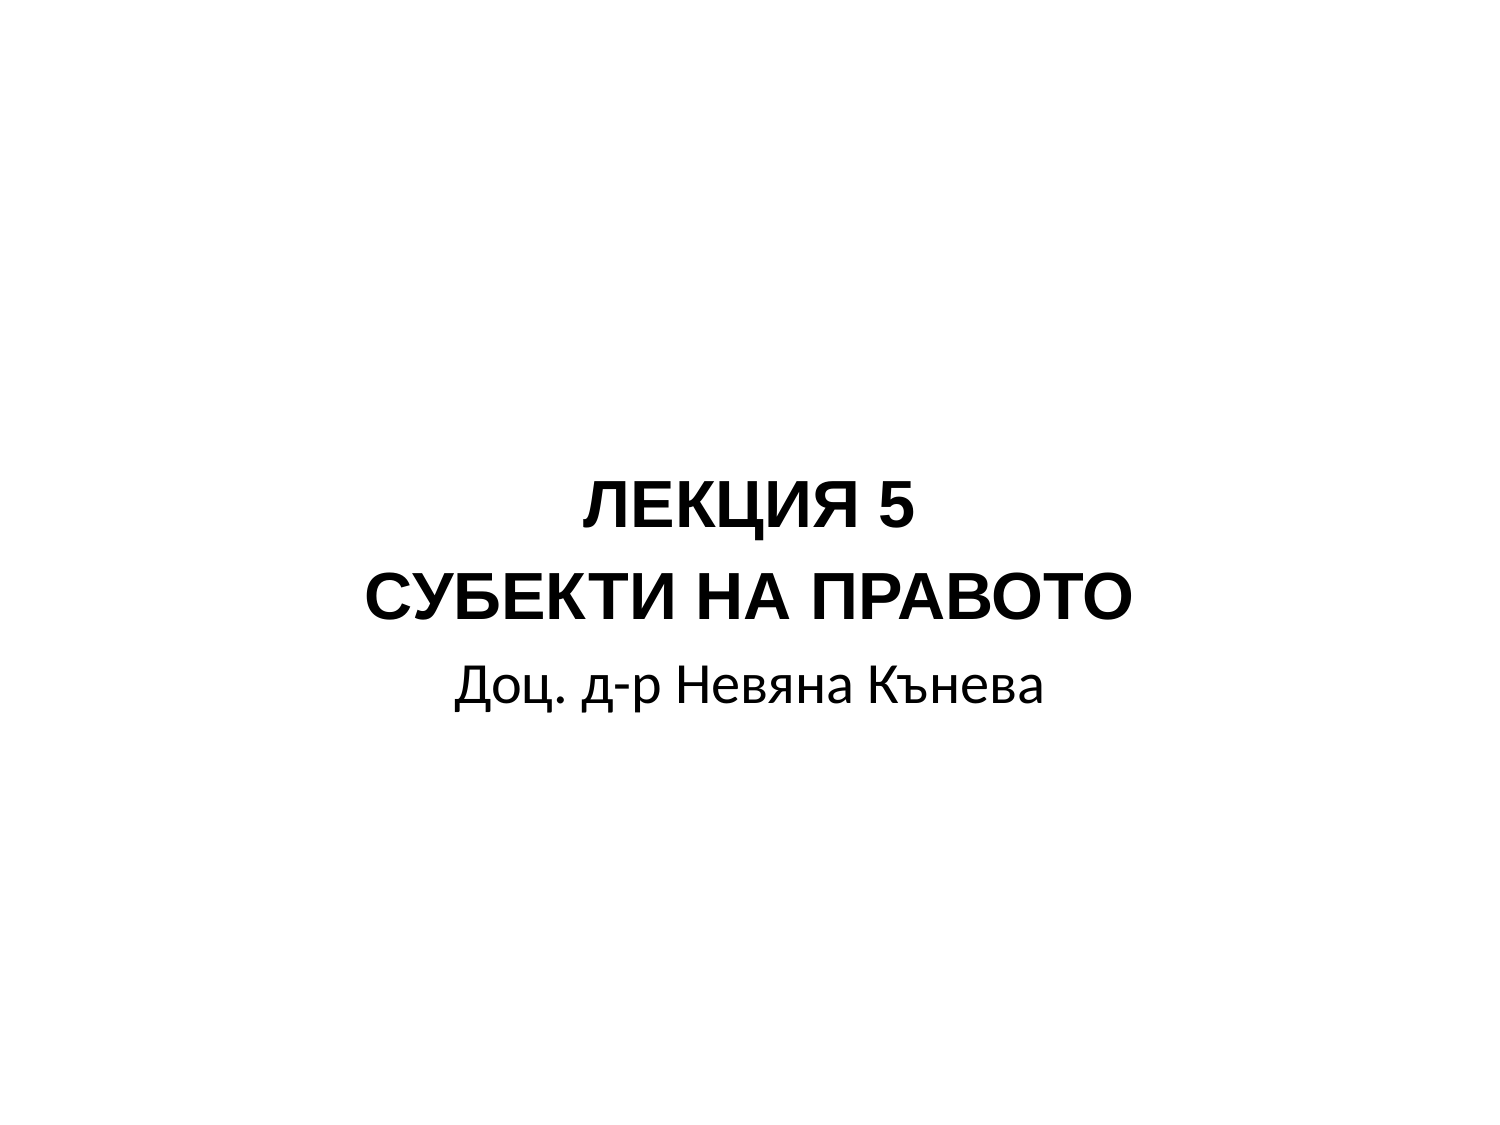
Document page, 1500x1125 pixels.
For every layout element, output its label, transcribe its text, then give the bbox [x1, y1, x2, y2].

title ЛЕКЦИЯ 5 СУБЕКТИ НА ПРАВОТО [112, 349, 1388, 591]
subtitle Доц. д-р Невяна Кънева [225, 637, 1276, 925]
